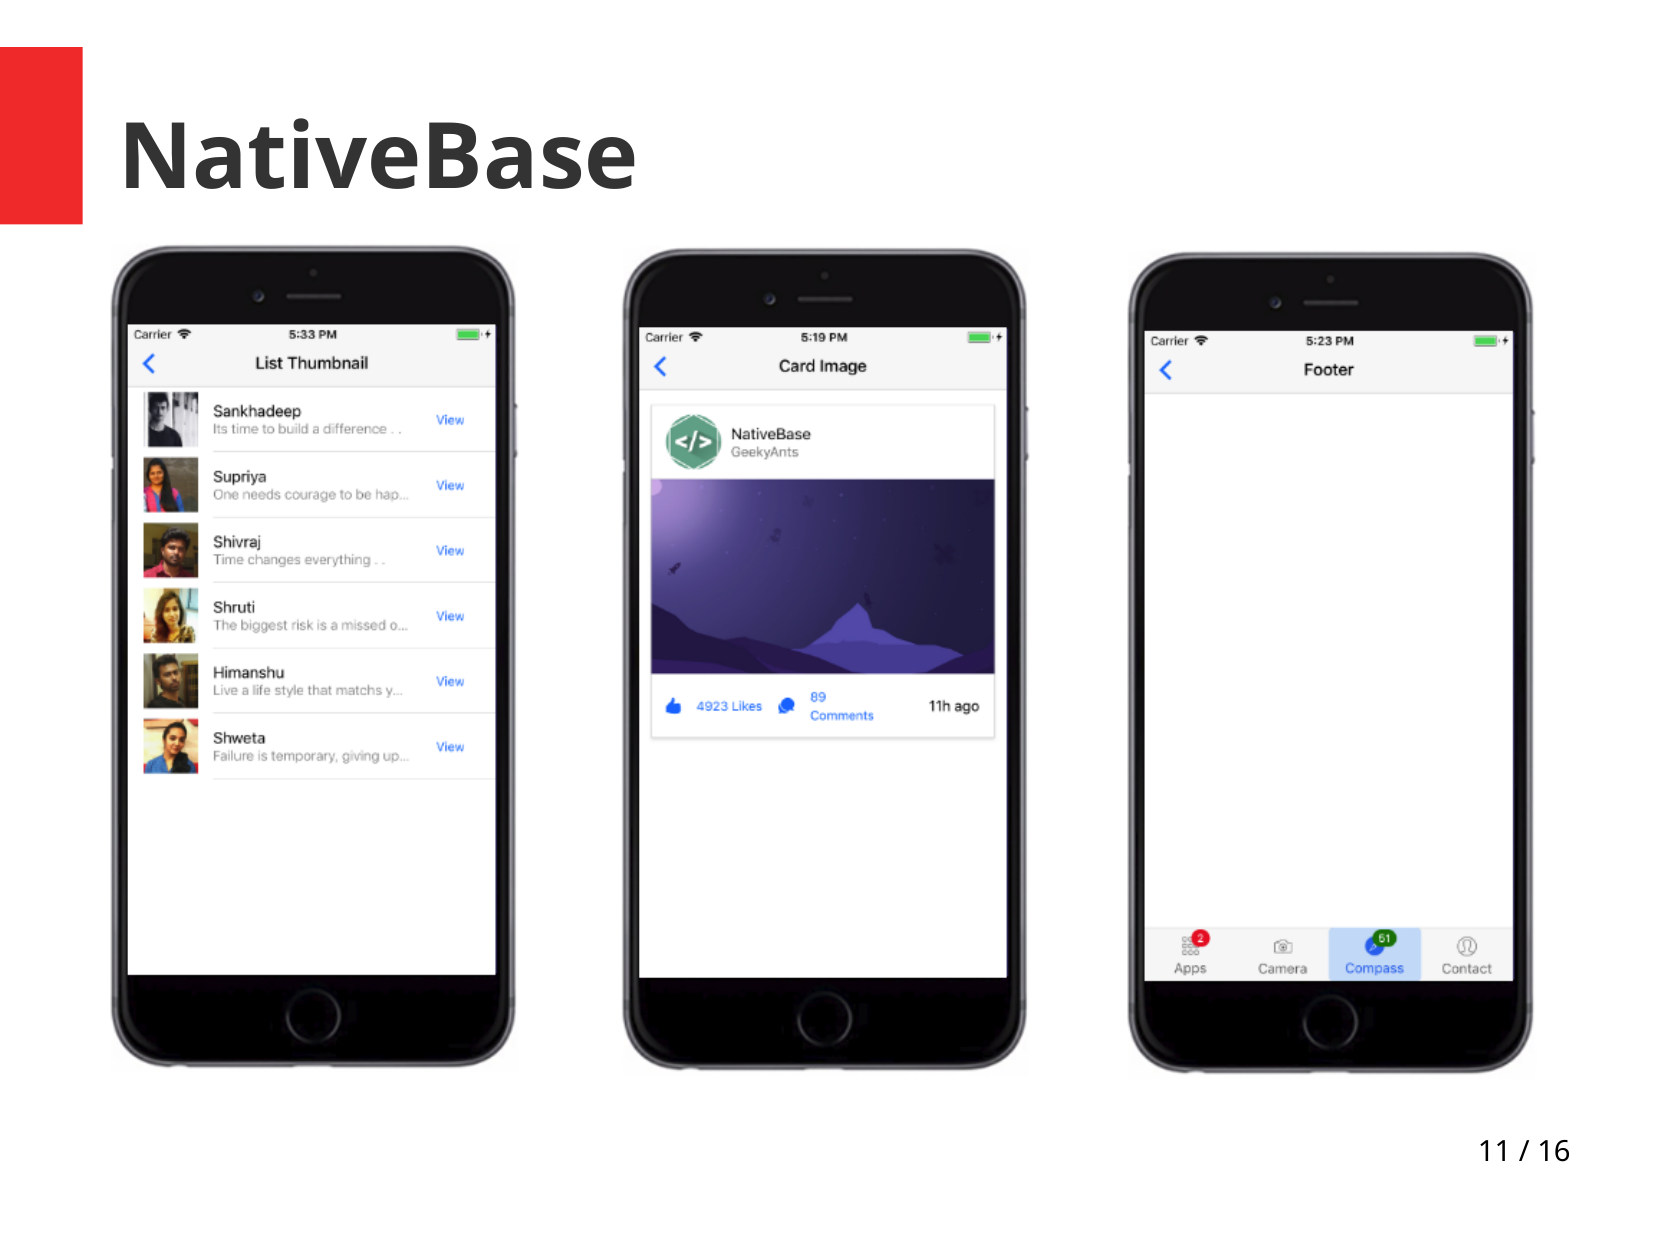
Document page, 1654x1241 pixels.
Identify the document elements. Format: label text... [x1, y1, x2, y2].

title NativeBase [118, 45, 1571, 260]
picture [105, 237, 533, 1081]
picture [1116, 245, 1552, 1086]
picture [615, 237, 1037, 1081]
